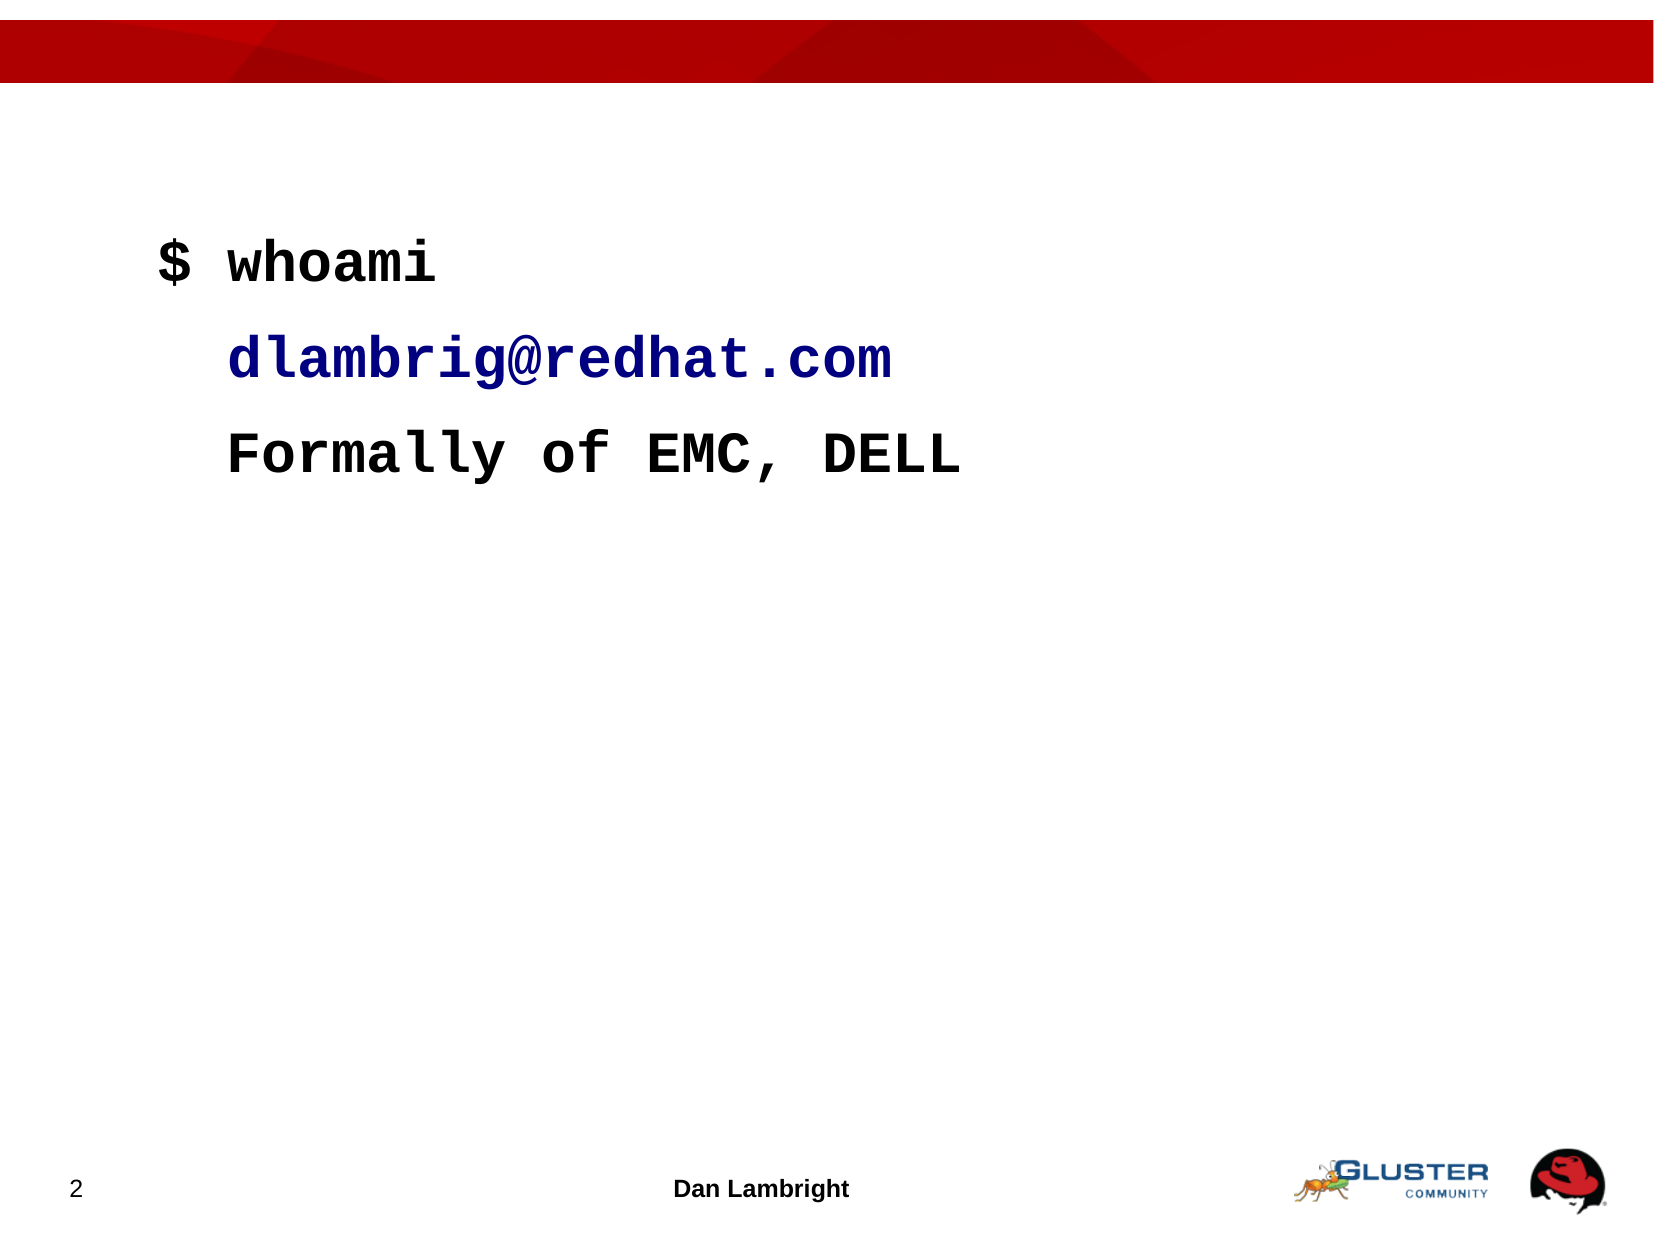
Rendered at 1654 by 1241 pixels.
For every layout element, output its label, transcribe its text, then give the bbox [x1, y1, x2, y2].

picture [1529, 1146, 1613, 1224]
picture [1294, 1158, 1488, 1203]
picture [0, 20, 1654, 83]
list $ whoami dlambrig@redhat.com Formally of EMC, DELL [86, 232, 1576, 1027]
